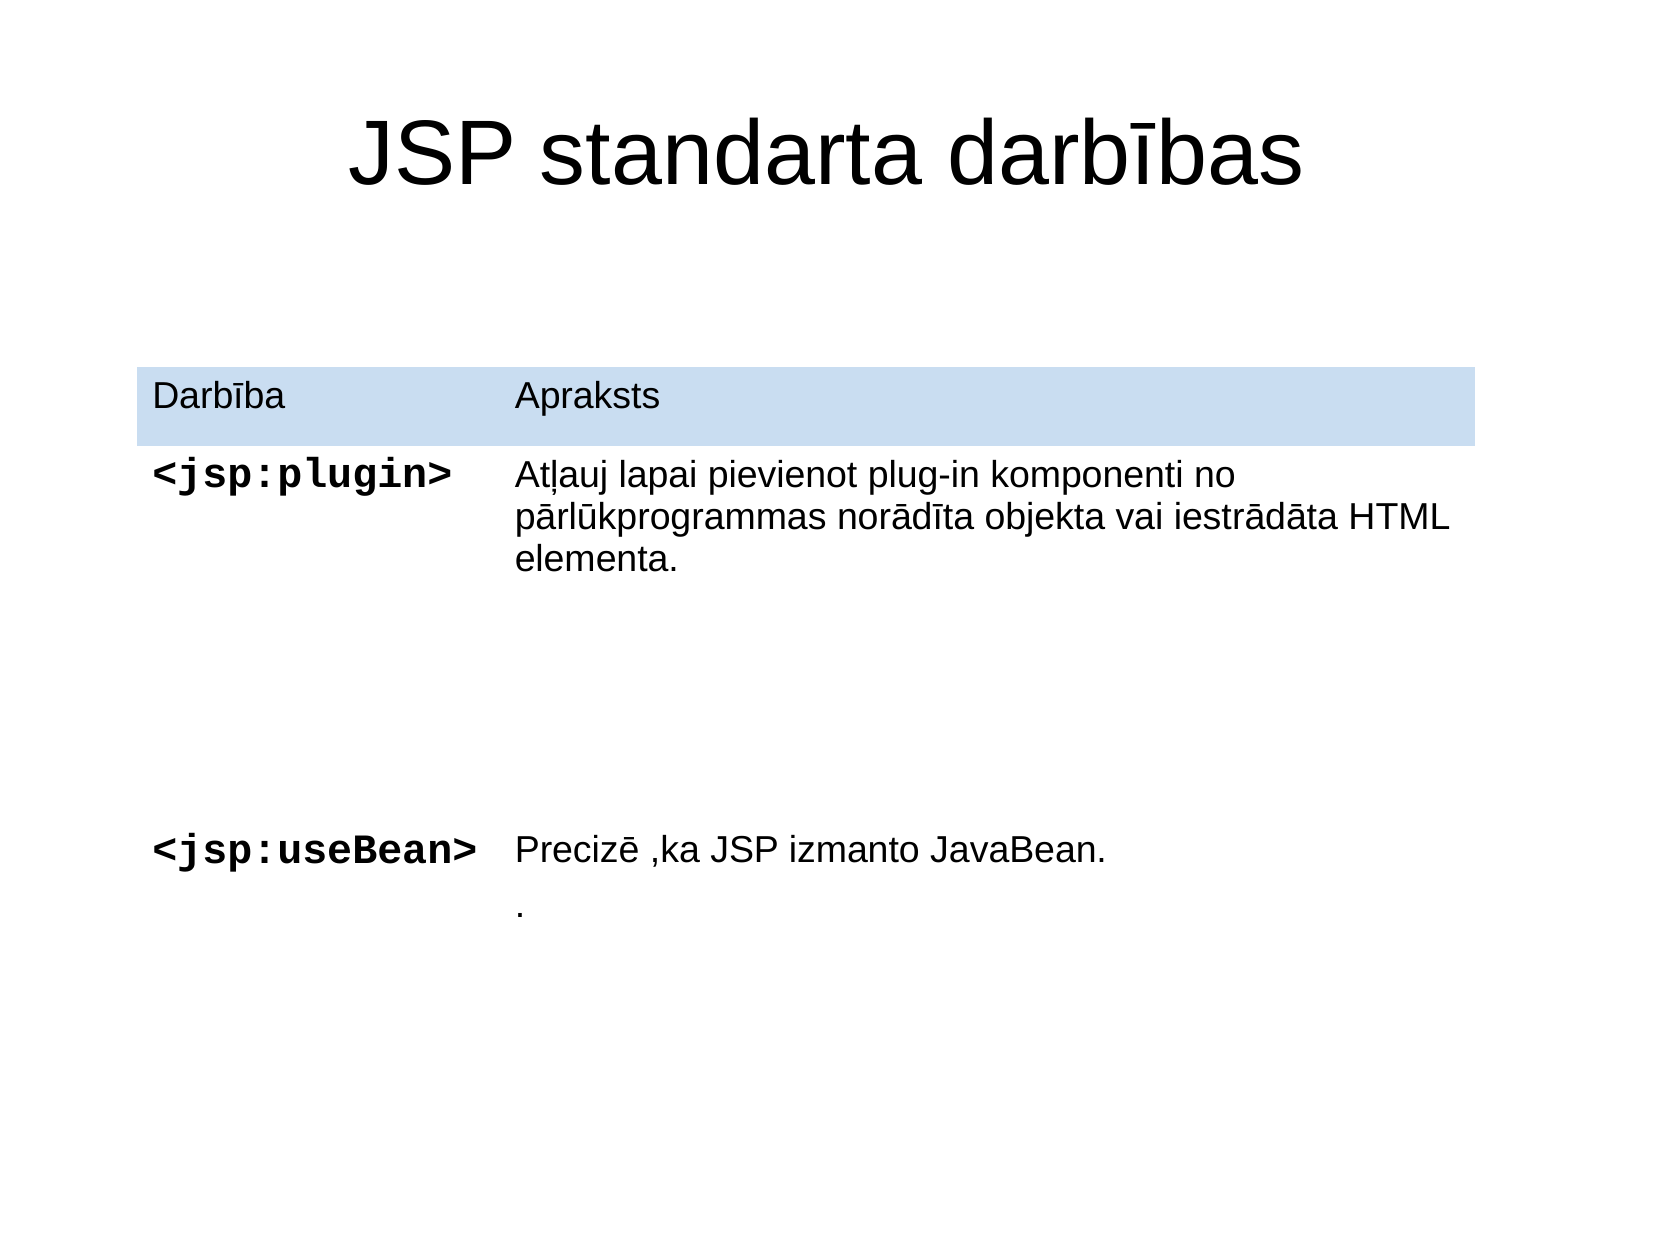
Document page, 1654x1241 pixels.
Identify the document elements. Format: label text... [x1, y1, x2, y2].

table_header Darbība [137, 367, 500, 446]
table_header Apraksts [500, 367, 1475, 446]
table_cell <jsp:useBean> [137, 821, 500, 1076]
title JSP standarta darbības [82, 49, 1571, 257]
table_cell <jsp:plugin> [137, 446, 500, 821]
table_cell Atļauj lapai pievienot plug-in komponenti no pārlūkprogrammas norādīta objekta vai iestrādāta HTML elementa. [500, 446, 1475, 821]
table_cell Precizē ,ka JSP izmanto JavaBean. . [500, 821, 1475, 1076]
